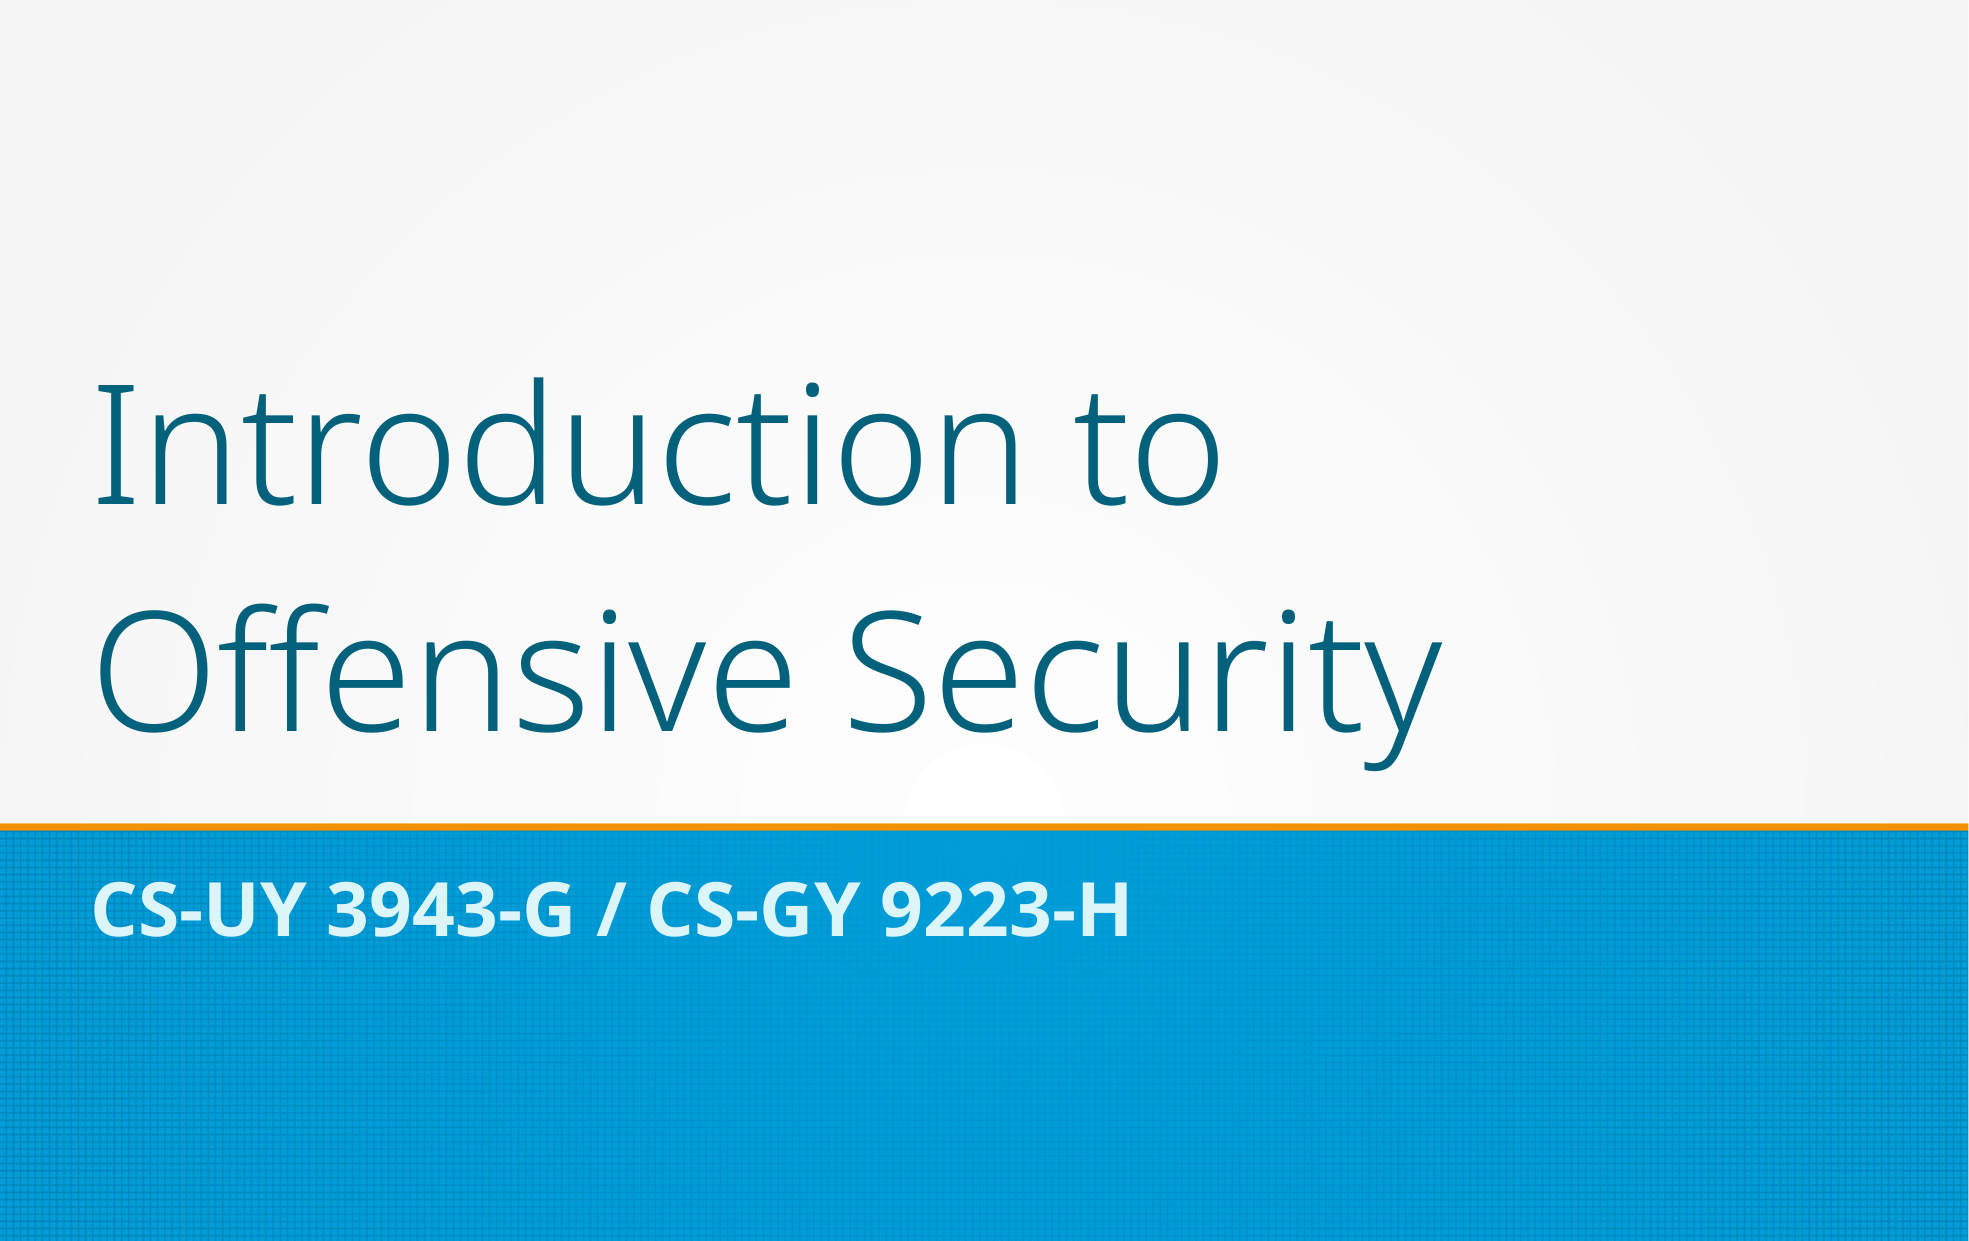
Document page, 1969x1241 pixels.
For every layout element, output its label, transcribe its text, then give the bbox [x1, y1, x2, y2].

picture [0, 0, 1969, 830]
subtitle CS-UY 3943-G / CS-GY 9223-H [90, 855, 1861, 1111]
title Introduction to Offensive Security [90, 49, 1862, 781]
